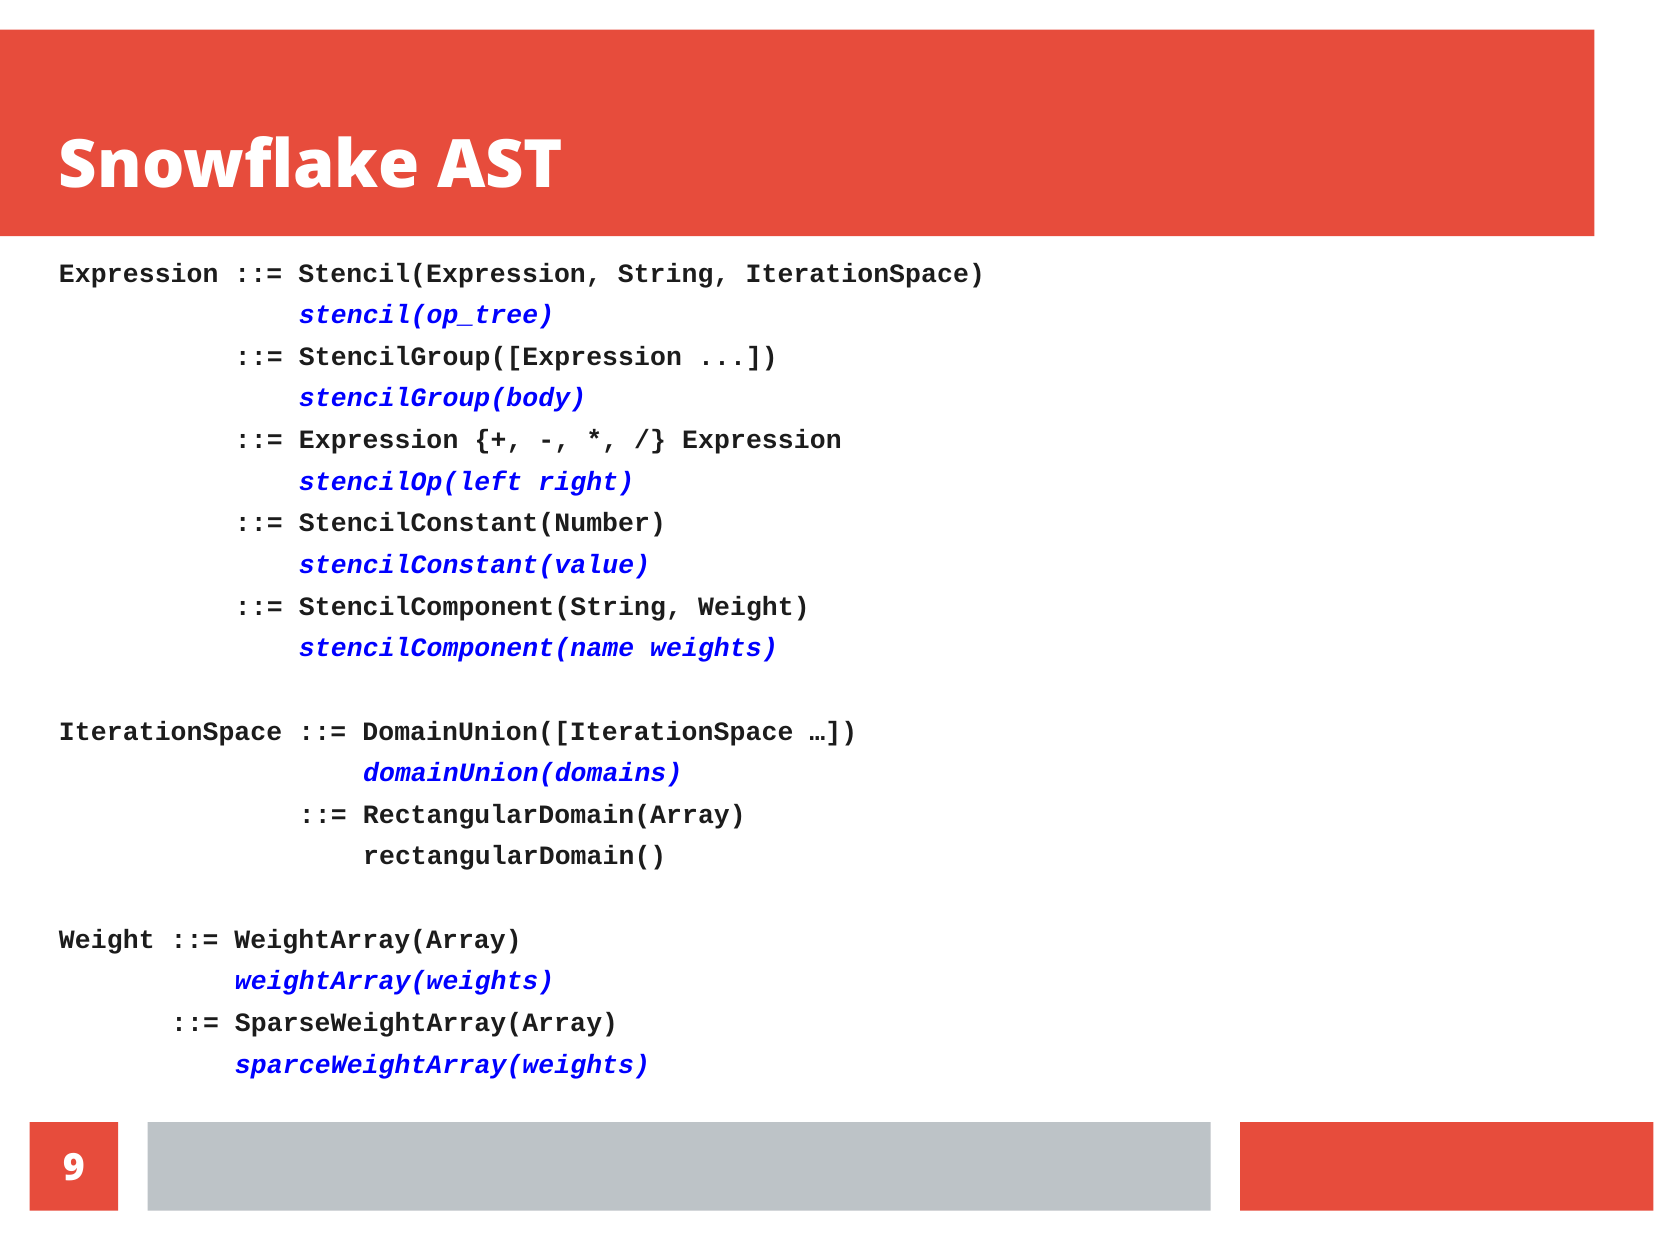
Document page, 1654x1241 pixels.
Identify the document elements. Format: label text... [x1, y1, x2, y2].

list Expression ::= Stencil(Expression, String, IterationSpace) stencil(op_tree) ::= StencilGroup([Expression ...]) stencilGroup(body) ::= Expression {+, -, *, /} Expression stencilOp(left right) ::= StencilConstant(Number) stencilConstant(value) ::= StencilComponent(String, Weight) stencilComponent(name weights) IterationSpace ::= DomainUnion([IterationSpace …]) domainUnion(domains) ::= RectangularDomain(Array) rectangularDomain() Weight ::= WeightArray(Array) weightArray(weights) ::= SparseWeightArray(Array) sparceWeightArray(weights) [59, 259, 1565, 1093]
title Snowflake AST [59, 59, 1595, 207]
